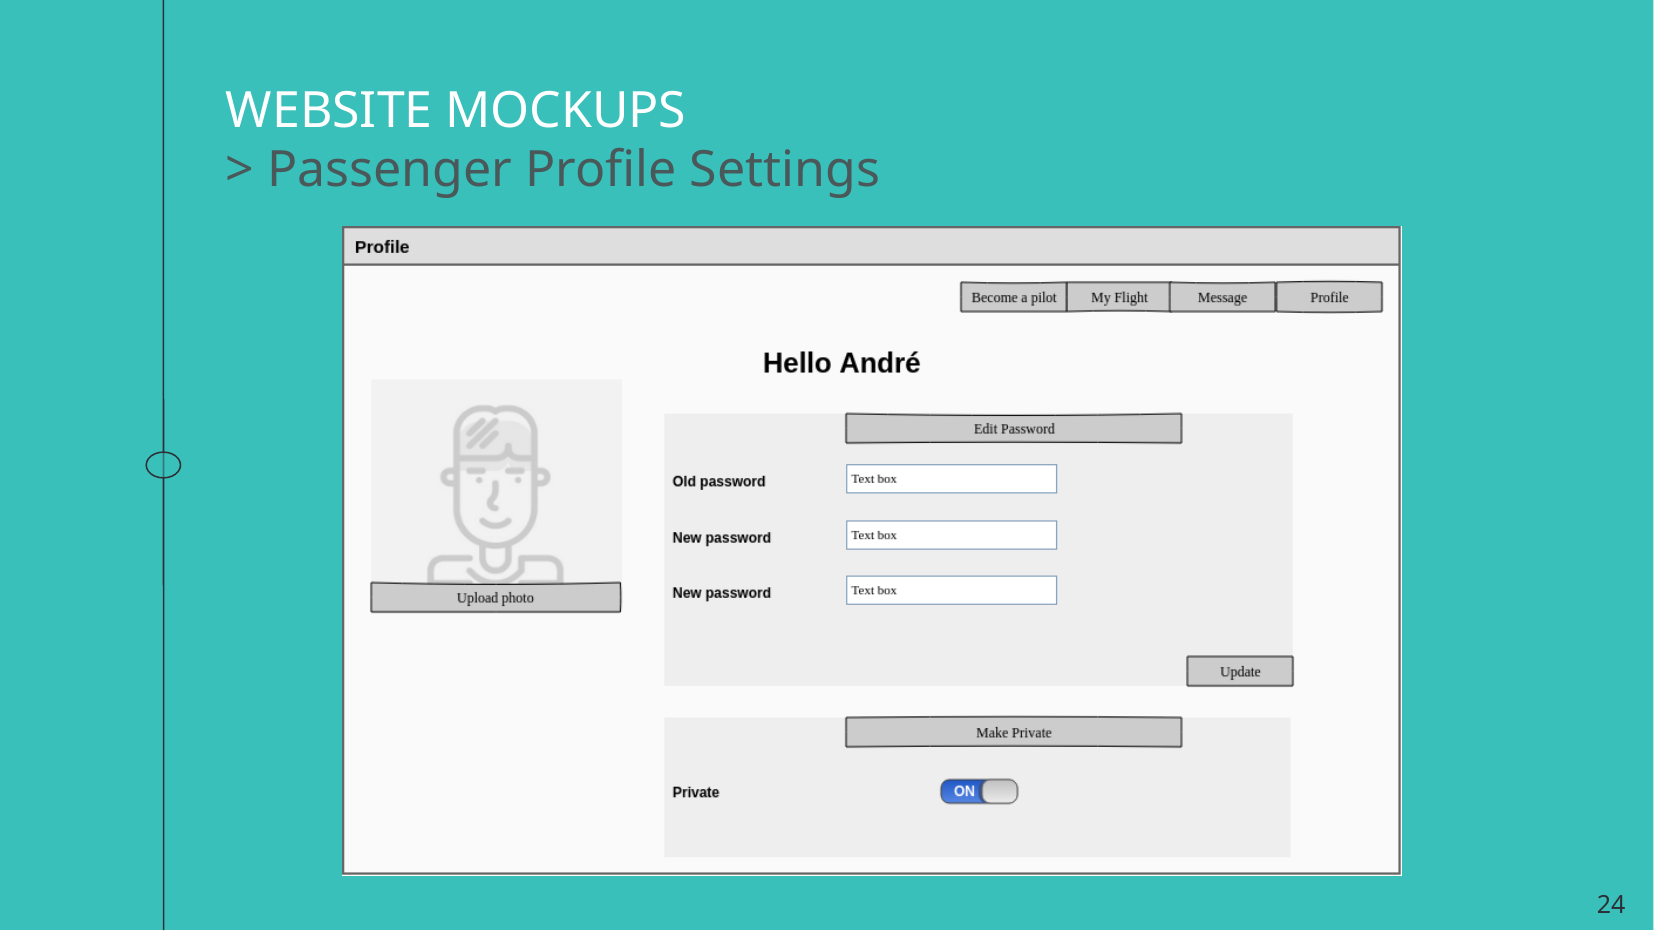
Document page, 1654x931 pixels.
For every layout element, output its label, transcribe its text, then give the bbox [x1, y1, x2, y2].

slide_number <numéro> [1541, 873, 1641, 931]
title WEBSITE MOCKUPS [210, 90, 1451, 153]
picture [342, 226, 1402, 876]
title > Passenger Profile Settings [210, 153, 1451, 212]
